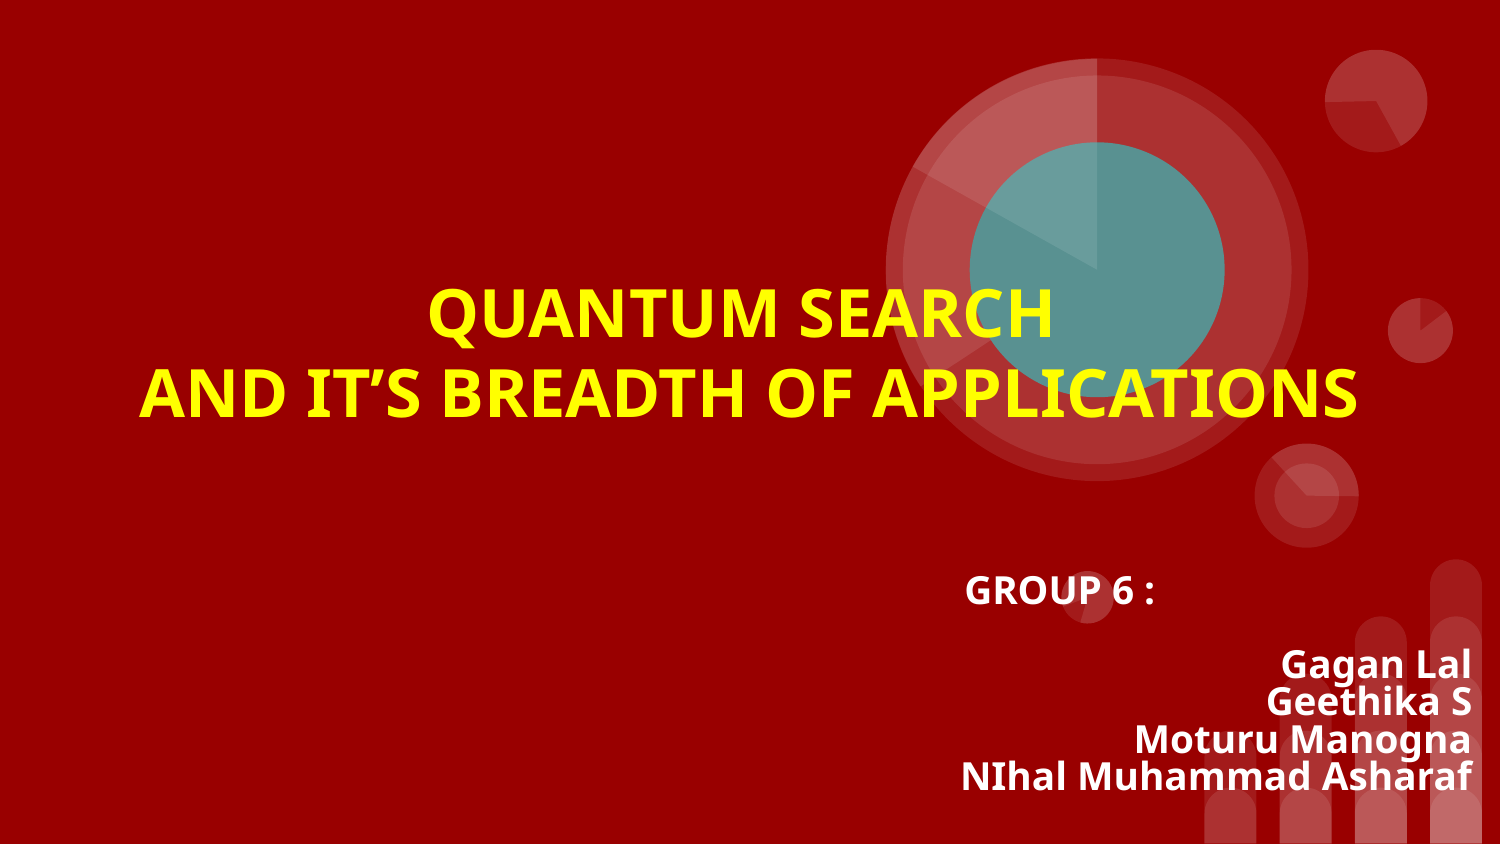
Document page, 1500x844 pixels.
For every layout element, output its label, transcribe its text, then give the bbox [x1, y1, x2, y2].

text_box QUANTUM SEARCH AND IT’S BREADTH OF APPLICATIONS [62, 255, 1438, 446]
subtitle GROUP 6 : Gagan Lal Geethika S Moturu Manogna NIhal Muhammad Asharaf [789, 559, 1488, 824]
